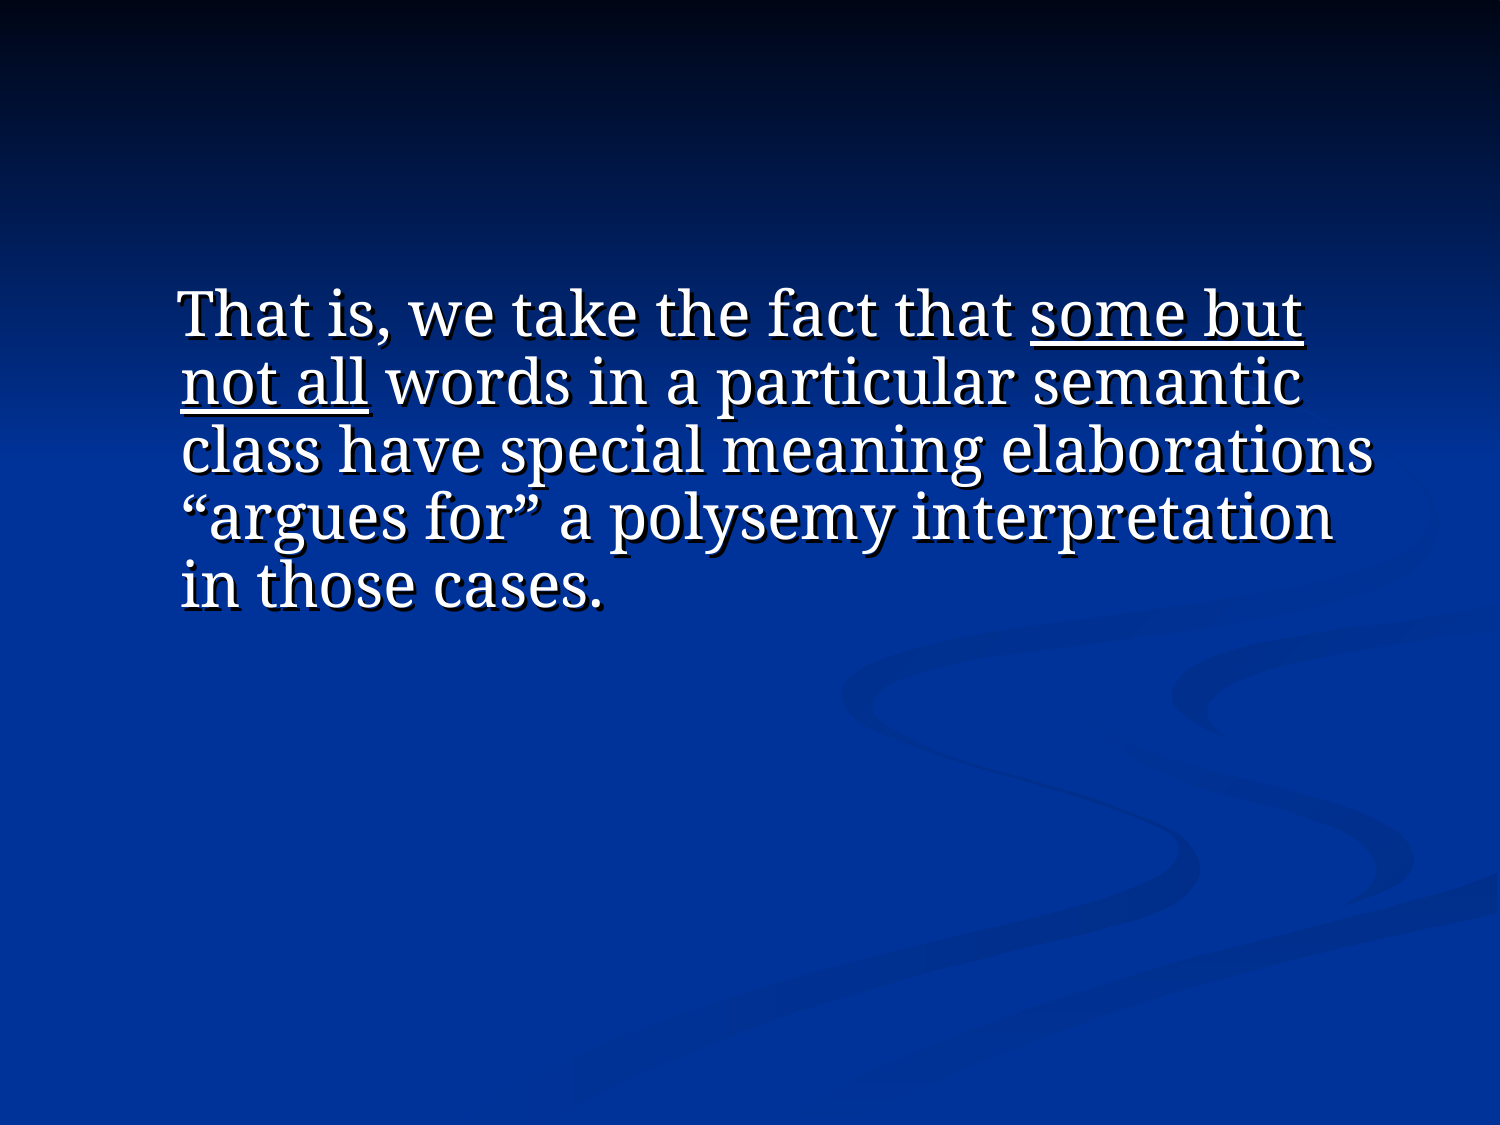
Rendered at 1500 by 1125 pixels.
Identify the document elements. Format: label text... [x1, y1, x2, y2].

list That is, we take the fact that some but not all words in a particular semantic class have special meaning elaborations “argues for” a polysemy interpretation in those cases. [112, 274, 1396, 632]
